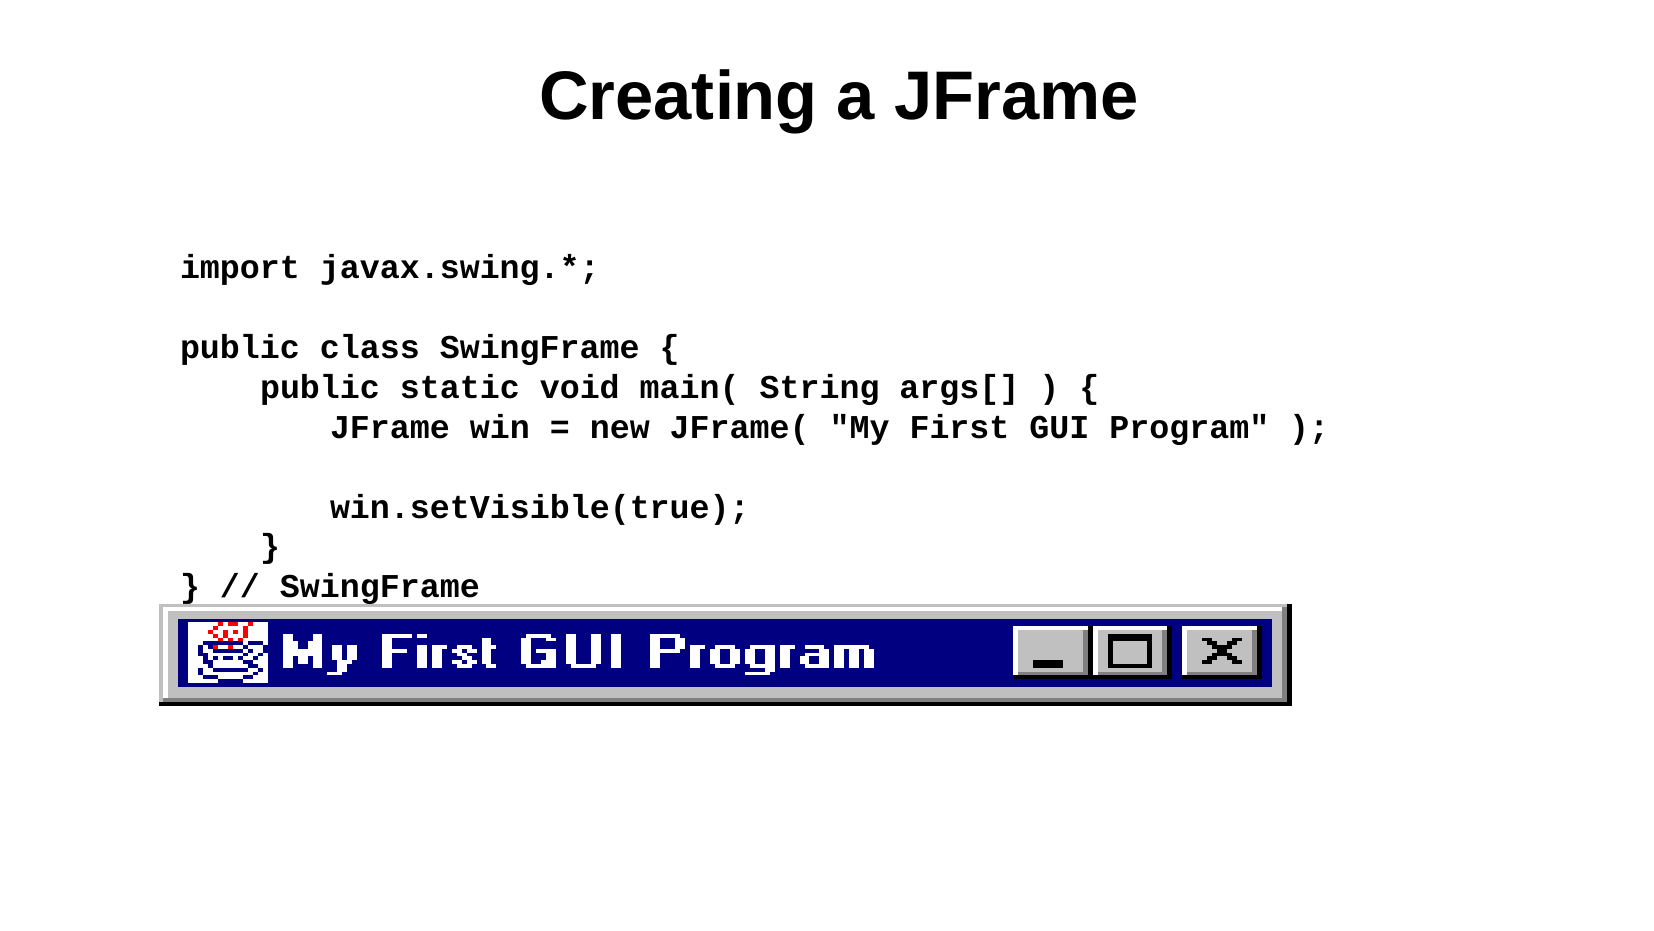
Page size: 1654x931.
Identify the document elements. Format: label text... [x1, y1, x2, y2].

title Creating a JFrame [82, 37, 1571, 147]
text_box import javax.swing.*; public class SwingFrame { public static void main( String args[] ) { JFrame win = new JFrame( "My First GUI Program" ); win.setVisible(true); } } // SwingFrame [165, 237, 1345, 613]
picture [159, 604, 1292, 706]
